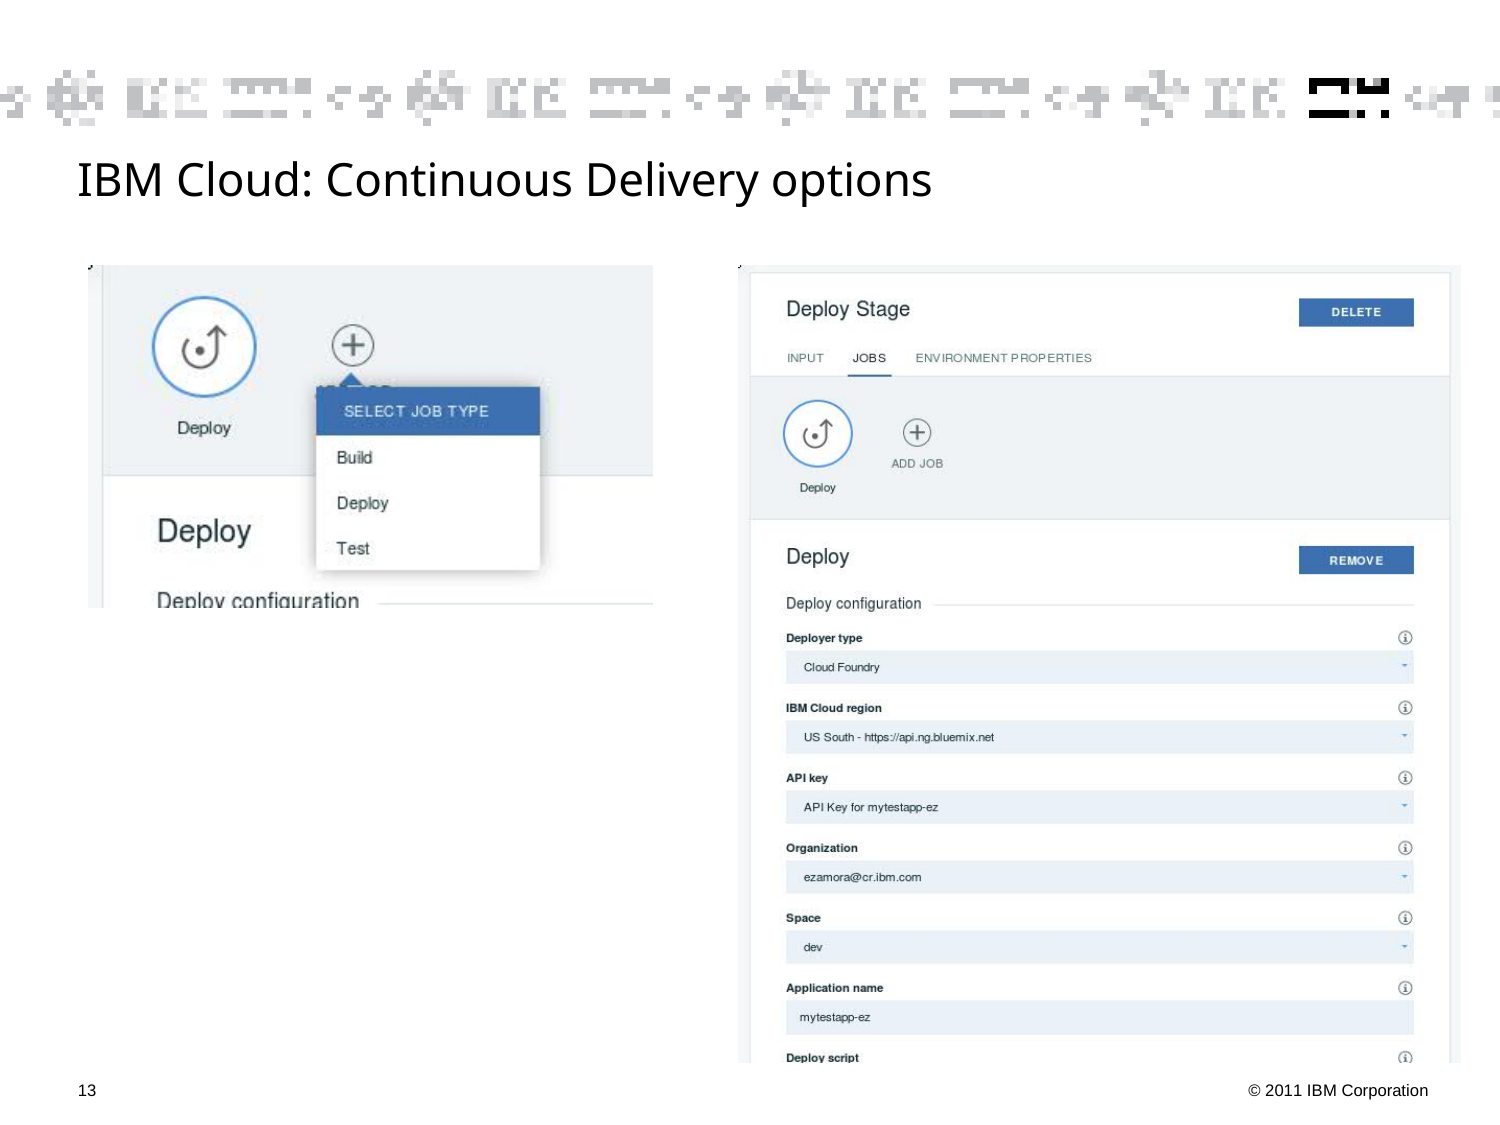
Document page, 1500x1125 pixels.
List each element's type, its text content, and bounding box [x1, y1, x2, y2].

picture [0, 0, 1500, 1125]
title IBM Cloud: Continuous Delivery options [62, 149, 1488, 255]
